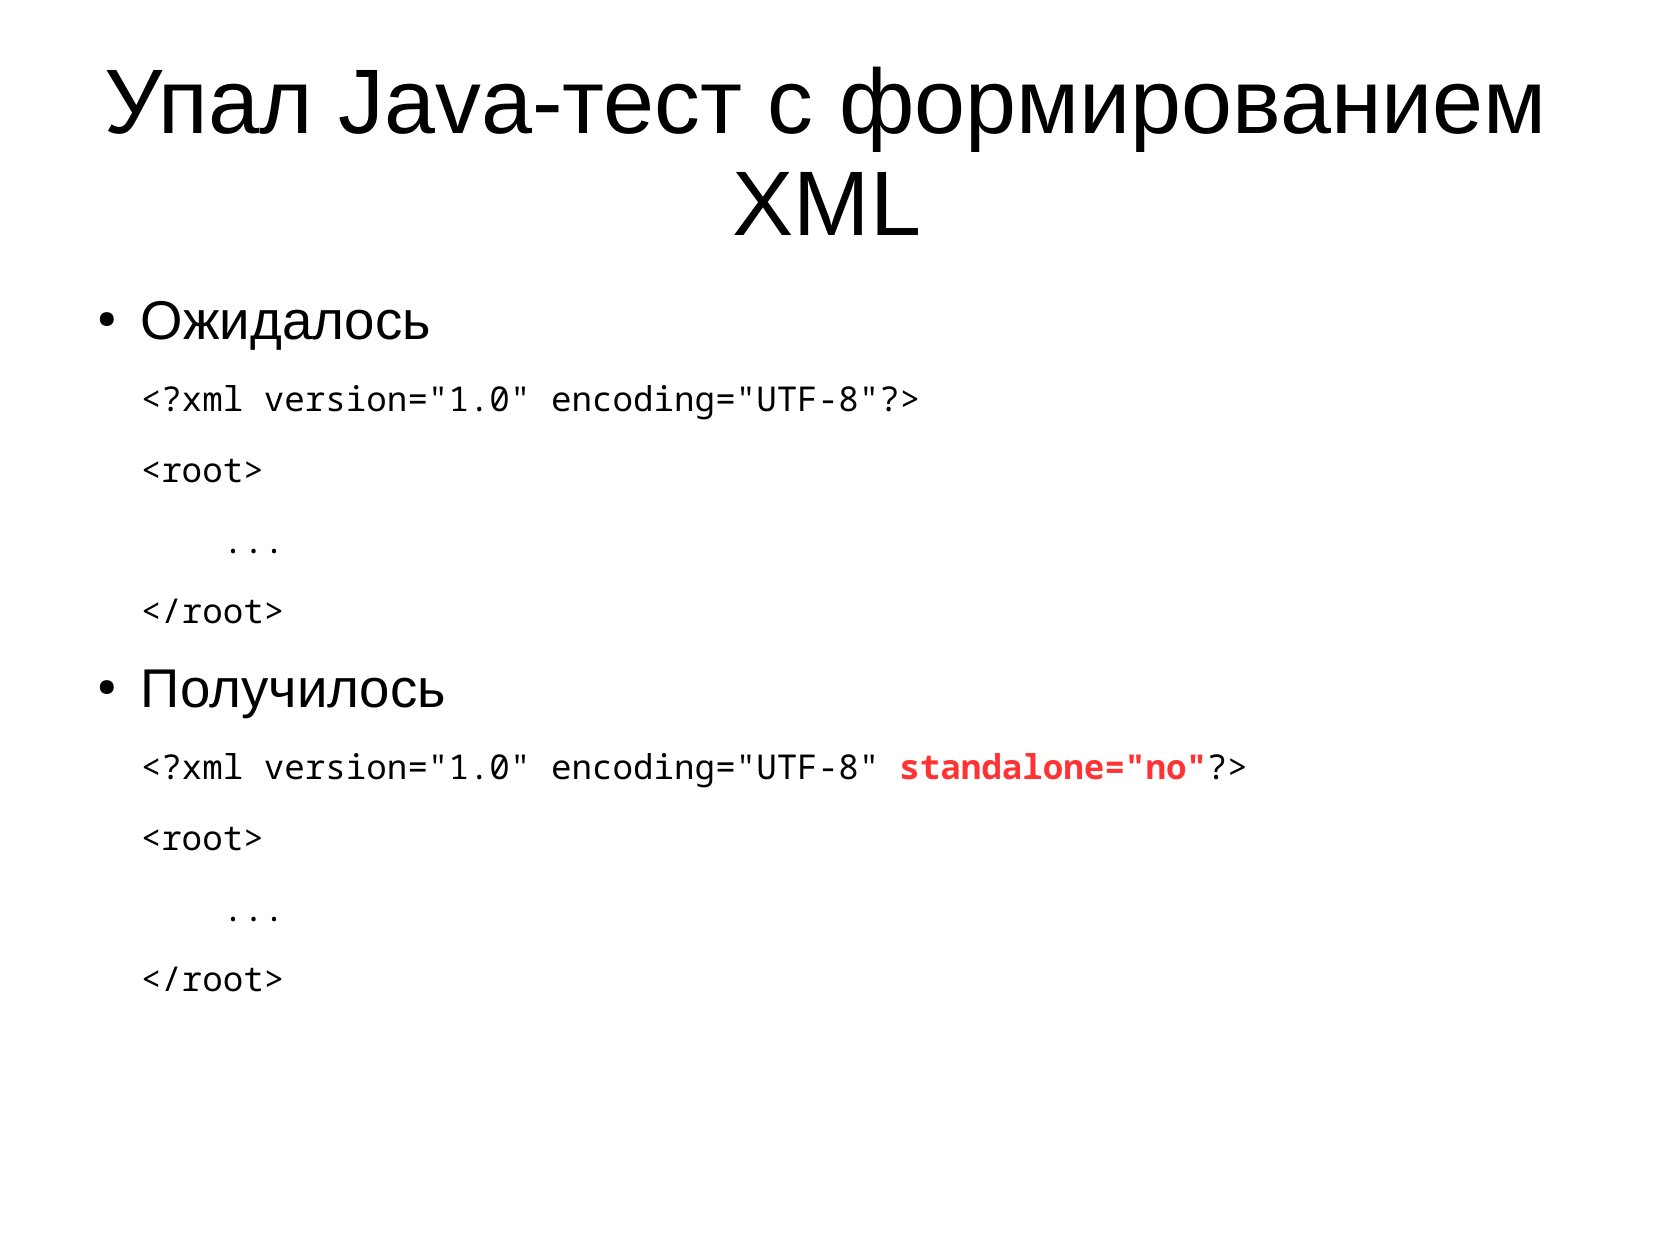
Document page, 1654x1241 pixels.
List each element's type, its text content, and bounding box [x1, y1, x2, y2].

title Упал Java-тест с формированием XML [82, 49, 1571, 257]
list Ожидалось <?xml version="1.0" encoding="UTF-8"?> <root> ... </root> Получилось <?xml version="1.0" encoding="UTF-8" standalone="no"?> <root> ... </root> [82, 290, 1571, 1010]
